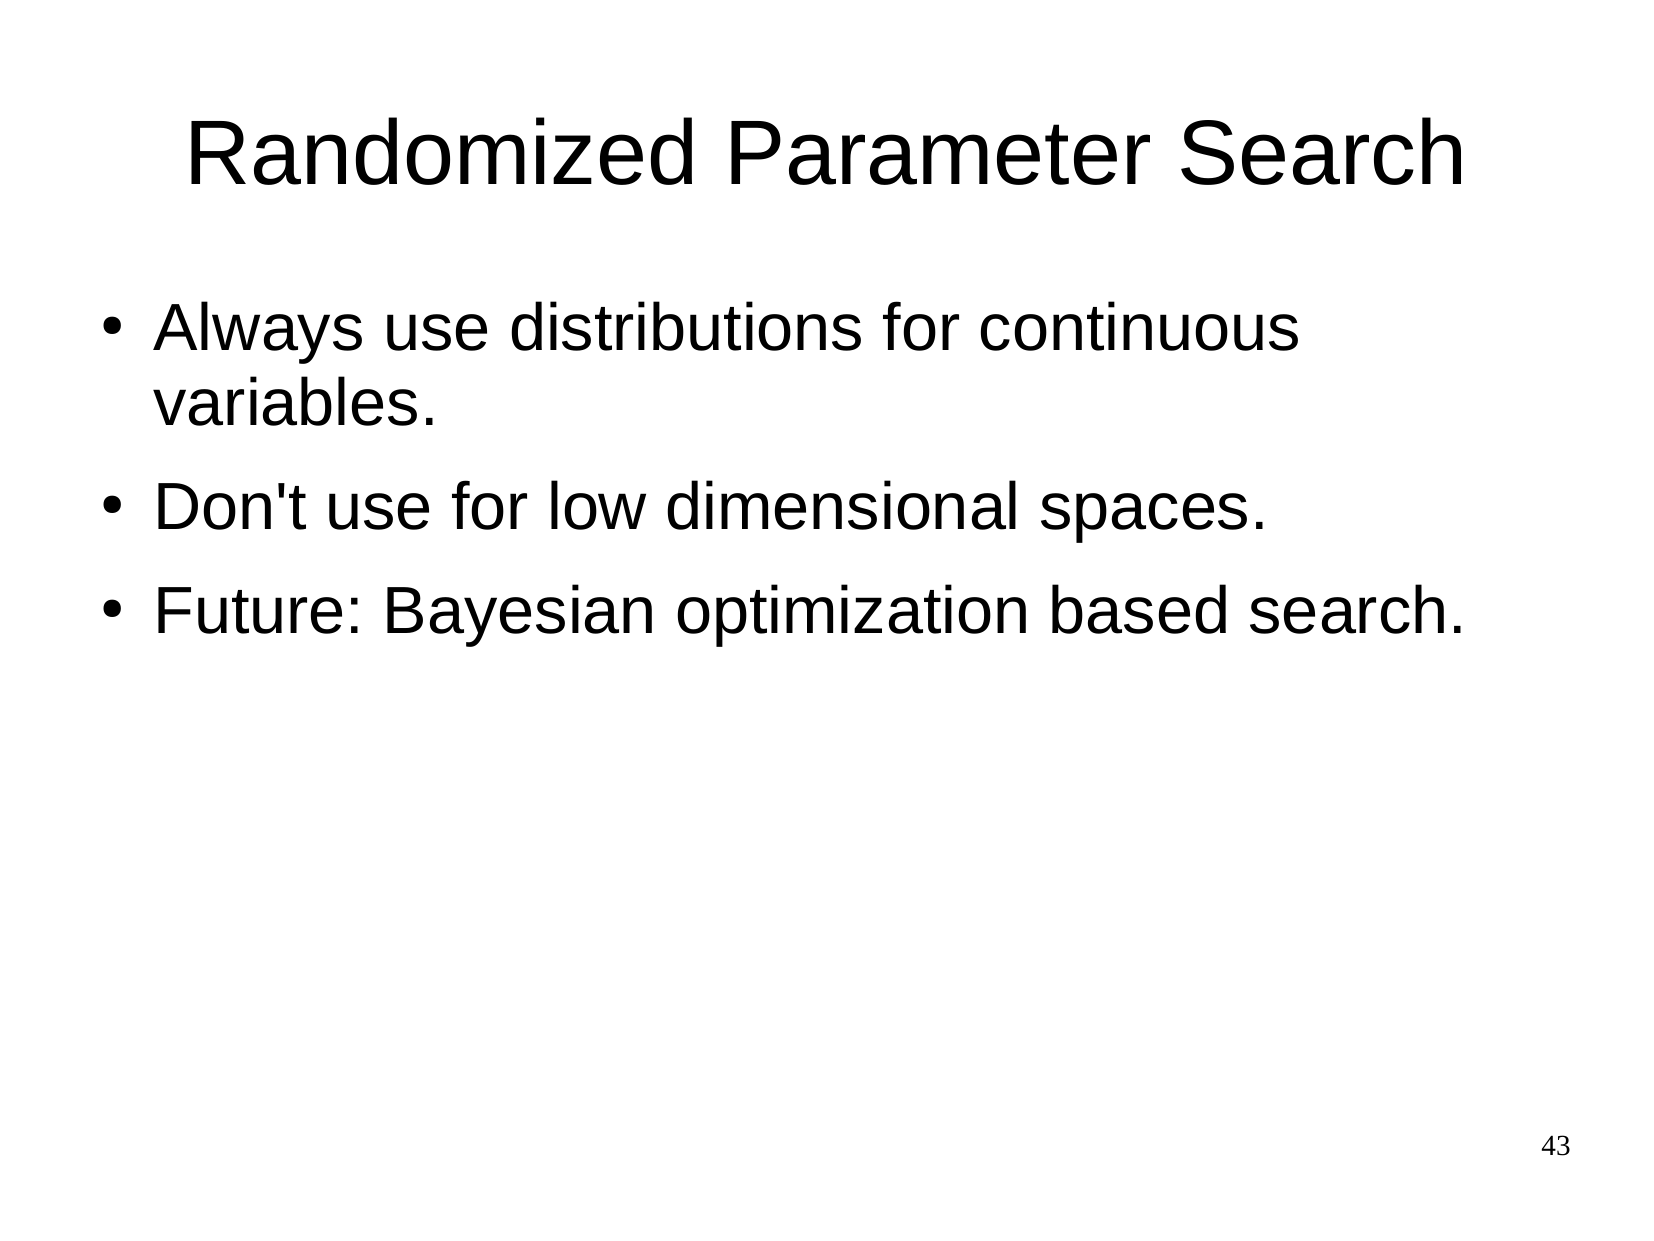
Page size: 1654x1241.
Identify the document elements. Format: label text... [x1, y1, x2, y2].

title Randomized Parameter Search [82, 49, 1571, 257]
list Always use distributions for continuous variables. Don't use for low dimensional spaces. Future: Bayesian optimization based search. [82, 290, 1571, 1010]
